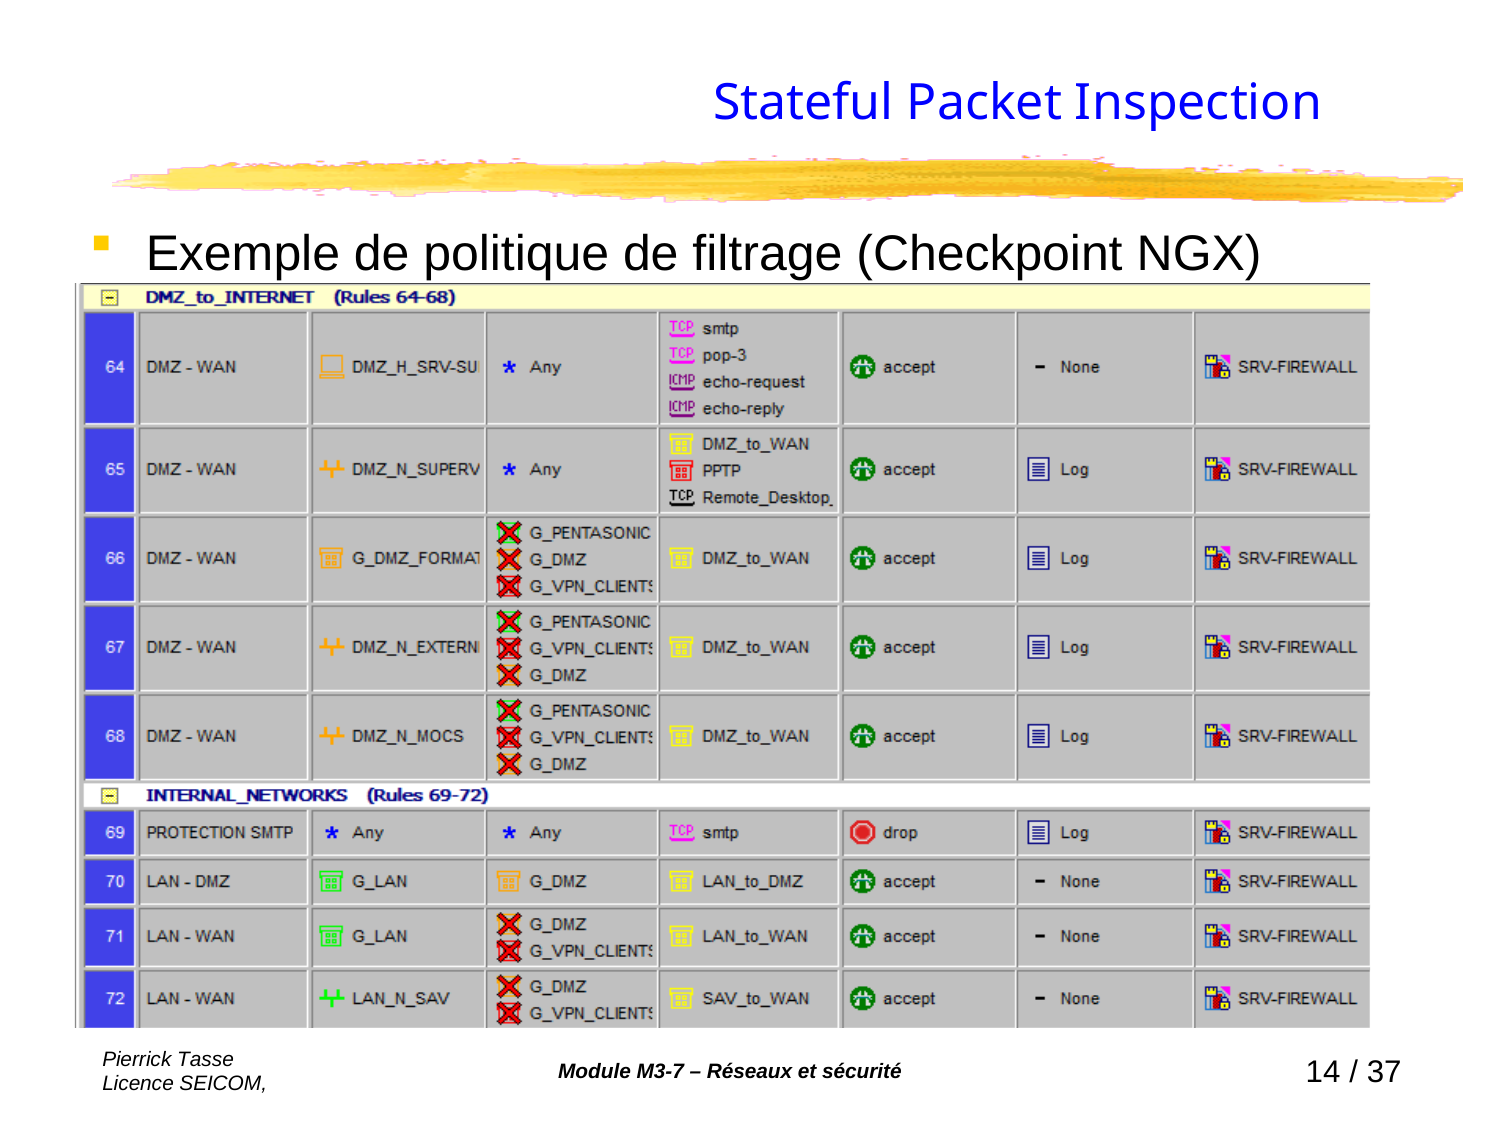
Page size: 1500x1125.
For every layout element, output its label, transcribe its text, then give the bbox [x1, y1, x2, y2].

list Exemple de politique de filtrage (Checkpoint NGX) [74, 212, 1417, 1028]
title Stateful Packet Inspection [62, 37, 1338, 138]
picture [112, 149, 1463, 213]
picture [74, 283, 1371, 1028]
